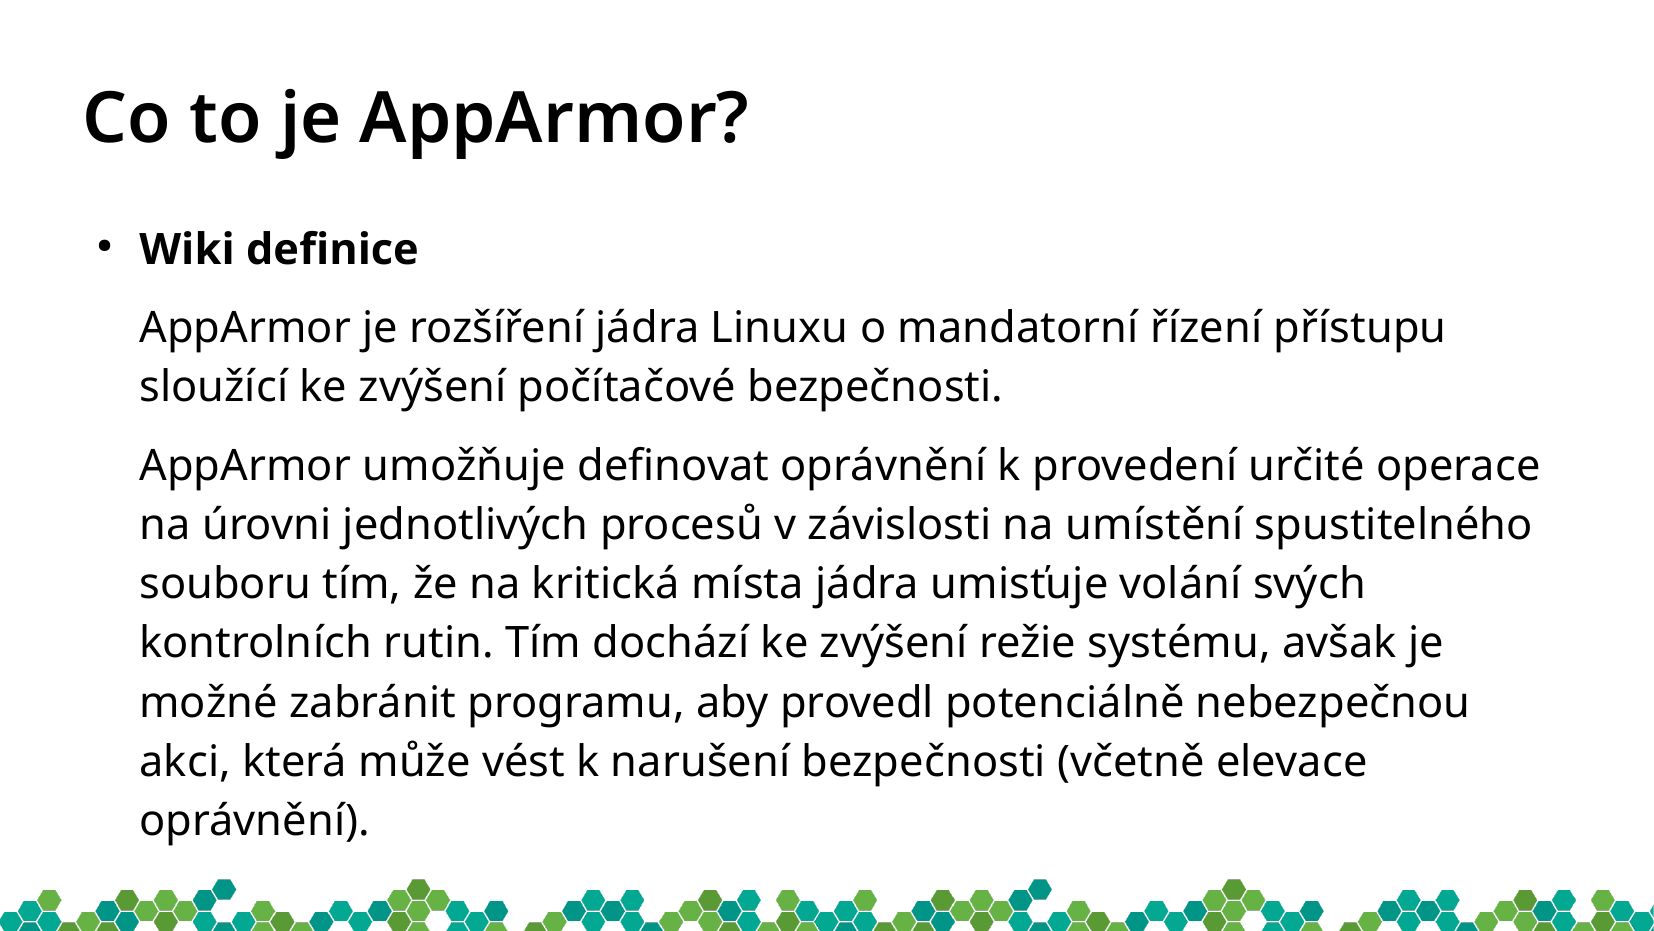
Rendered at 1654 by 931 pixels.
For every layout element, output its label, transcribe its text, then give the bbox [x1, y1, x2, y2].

text_box [82, 37, 1571, 193]
list Wiki definice AppArmor je rozšíření jádra Linuxu o mandatorní řízení přístupu sloužící ke zvýšení počítačové bezpečnosti. AppArmor umožňuje definovat oprávnění k provedení určité operace na úrovni jednotlivých procesů v závislosti na umístění spustitelného souboru tím, že na kritická místa jádra umisťuje volání svých kontrolních rutin. Tím dochází ke zvýšení režie systému, avšak je možné zabránit programu, aby provedl potenciálně nebezpečnou akci, která může vést k narušení bezpečnosti (včetně elevace oprávnění). [82, 217, 1571, 855]
picture [0, 871, 1654, 931]
